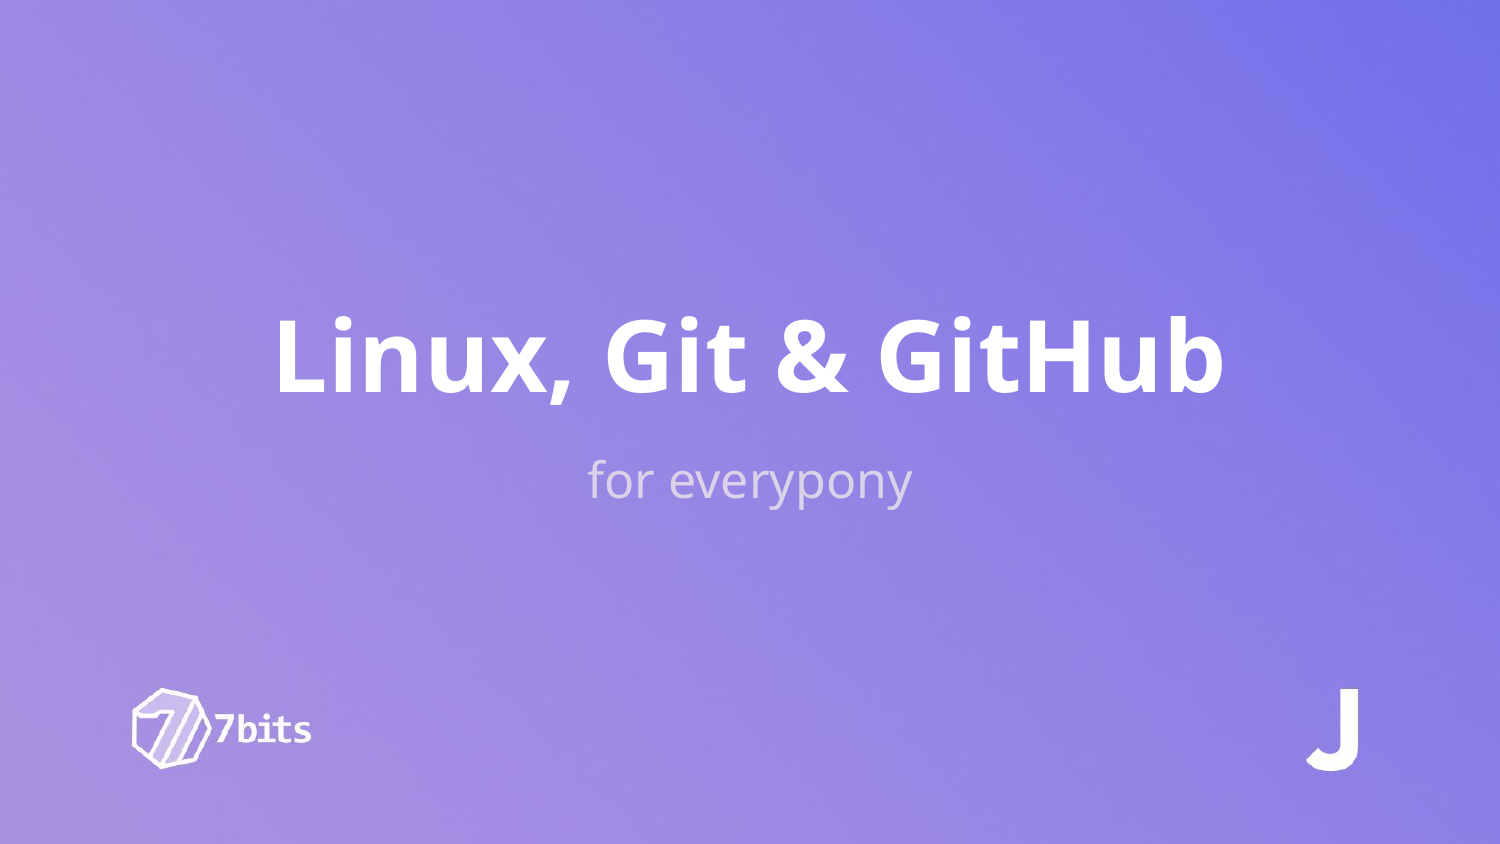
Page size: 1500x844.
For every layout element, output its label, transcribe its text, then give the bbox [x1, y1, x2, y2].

picture [0, 0, 1500, 844]
title Linux, Git & GitHub [51, 90, 1449, 428]
subtitle for everypony [51, 433, 1449, 564]
